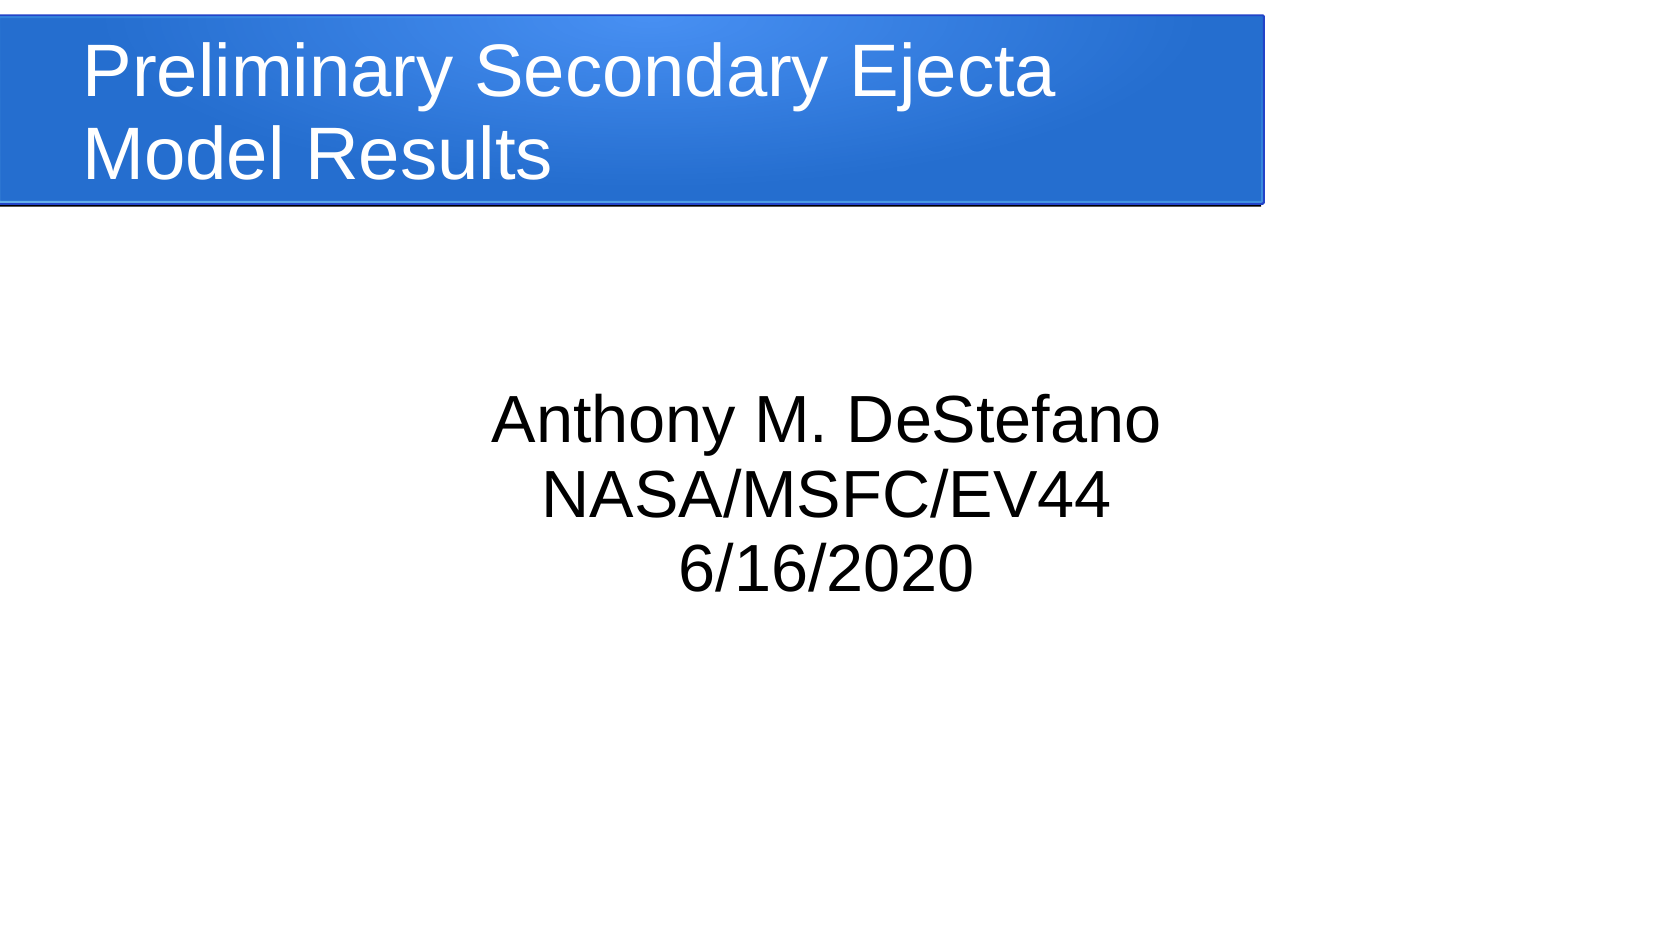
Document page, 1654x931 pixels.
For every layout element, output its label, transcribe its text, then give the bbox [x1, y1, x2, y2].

title Preliminary Secondary Ejecta Model Results [82, 29, 1235, 196]
subtitle Anthony M. DeStefano NASA/MSFC/EV44 6/16/2020 [82, 224, 1571, 764]
